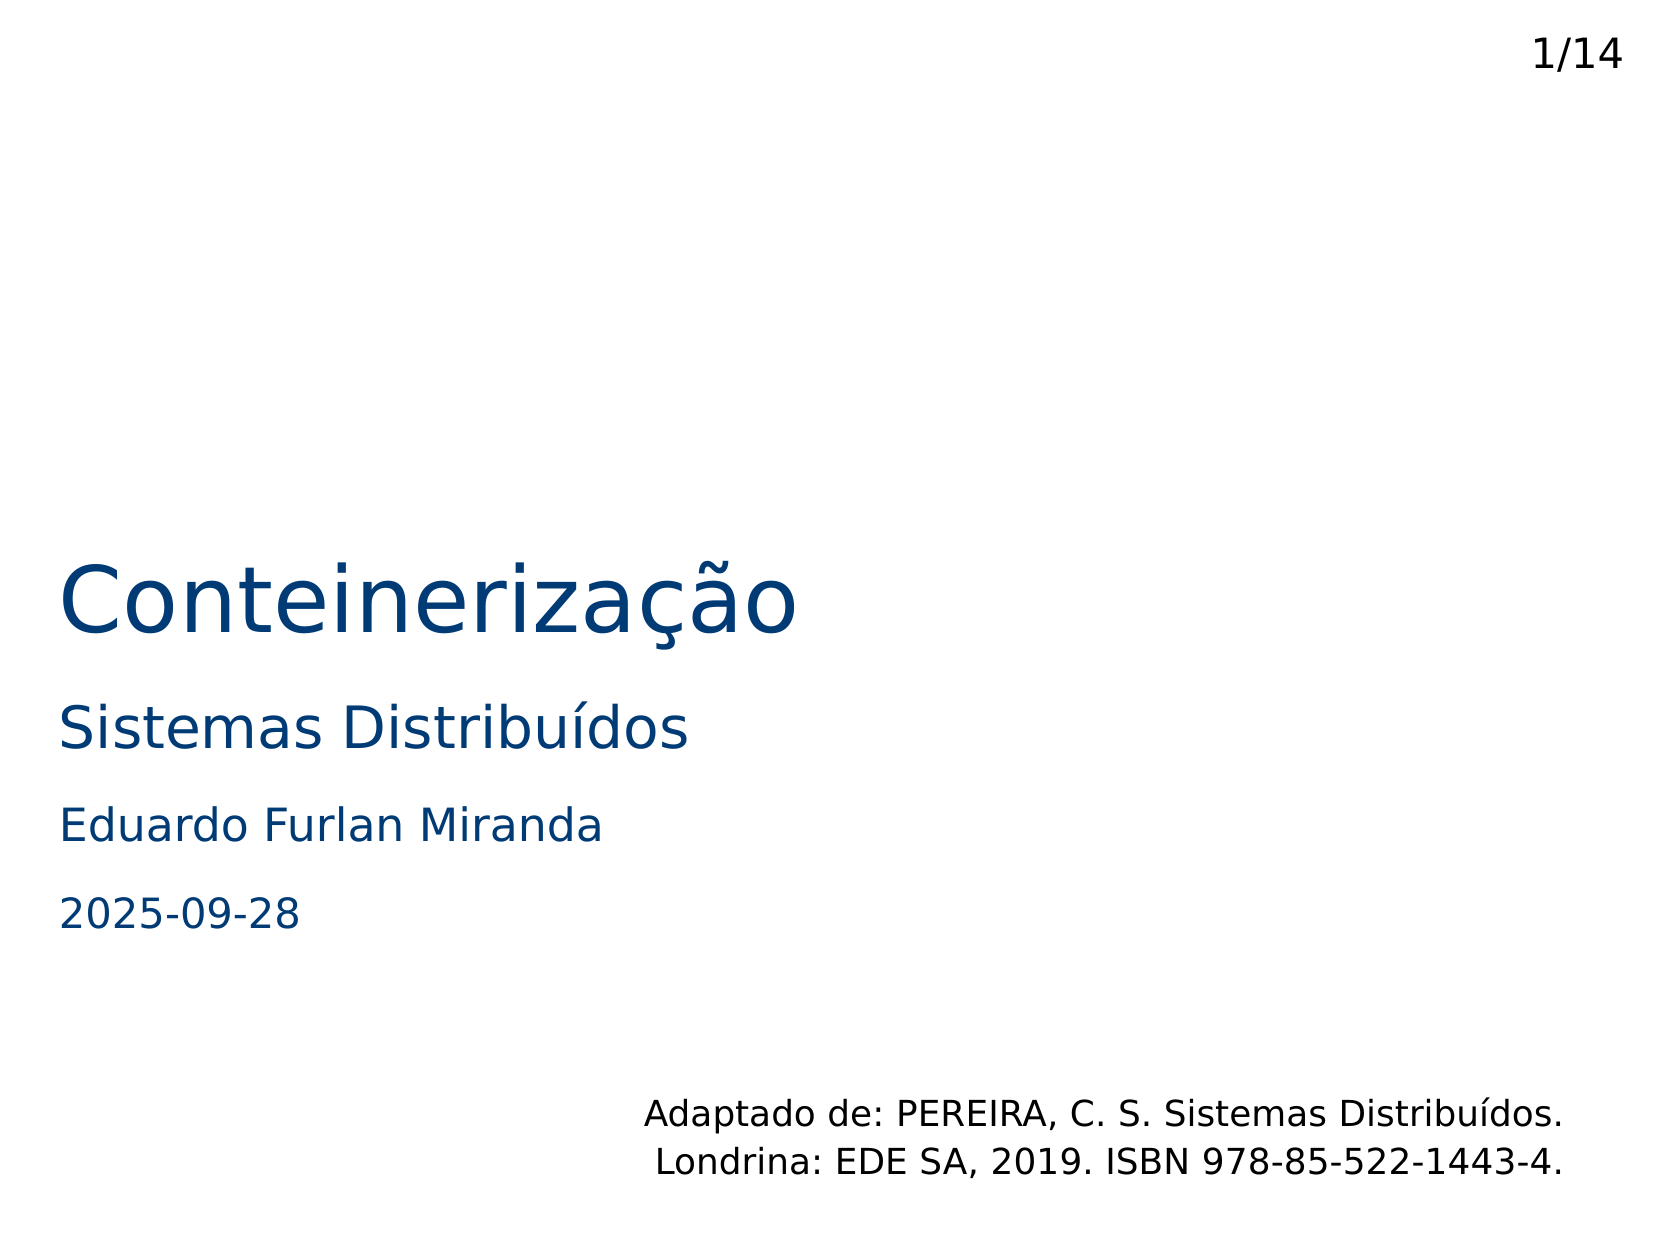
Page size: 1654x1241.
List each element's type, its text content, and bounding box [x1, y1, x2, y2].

list Conteinerização Sistemas Distribuídos Eduardo Furlan Miranda 2025-09-28 [59, 531, 1625, 1211]
list Adaptado de: PEREIRA, C. S. Sistemas Distribuídos. Londrina: EDE SA, 2019. ISBN 978-85-522-1443-4. [583, 1086, 1565, 1211]
